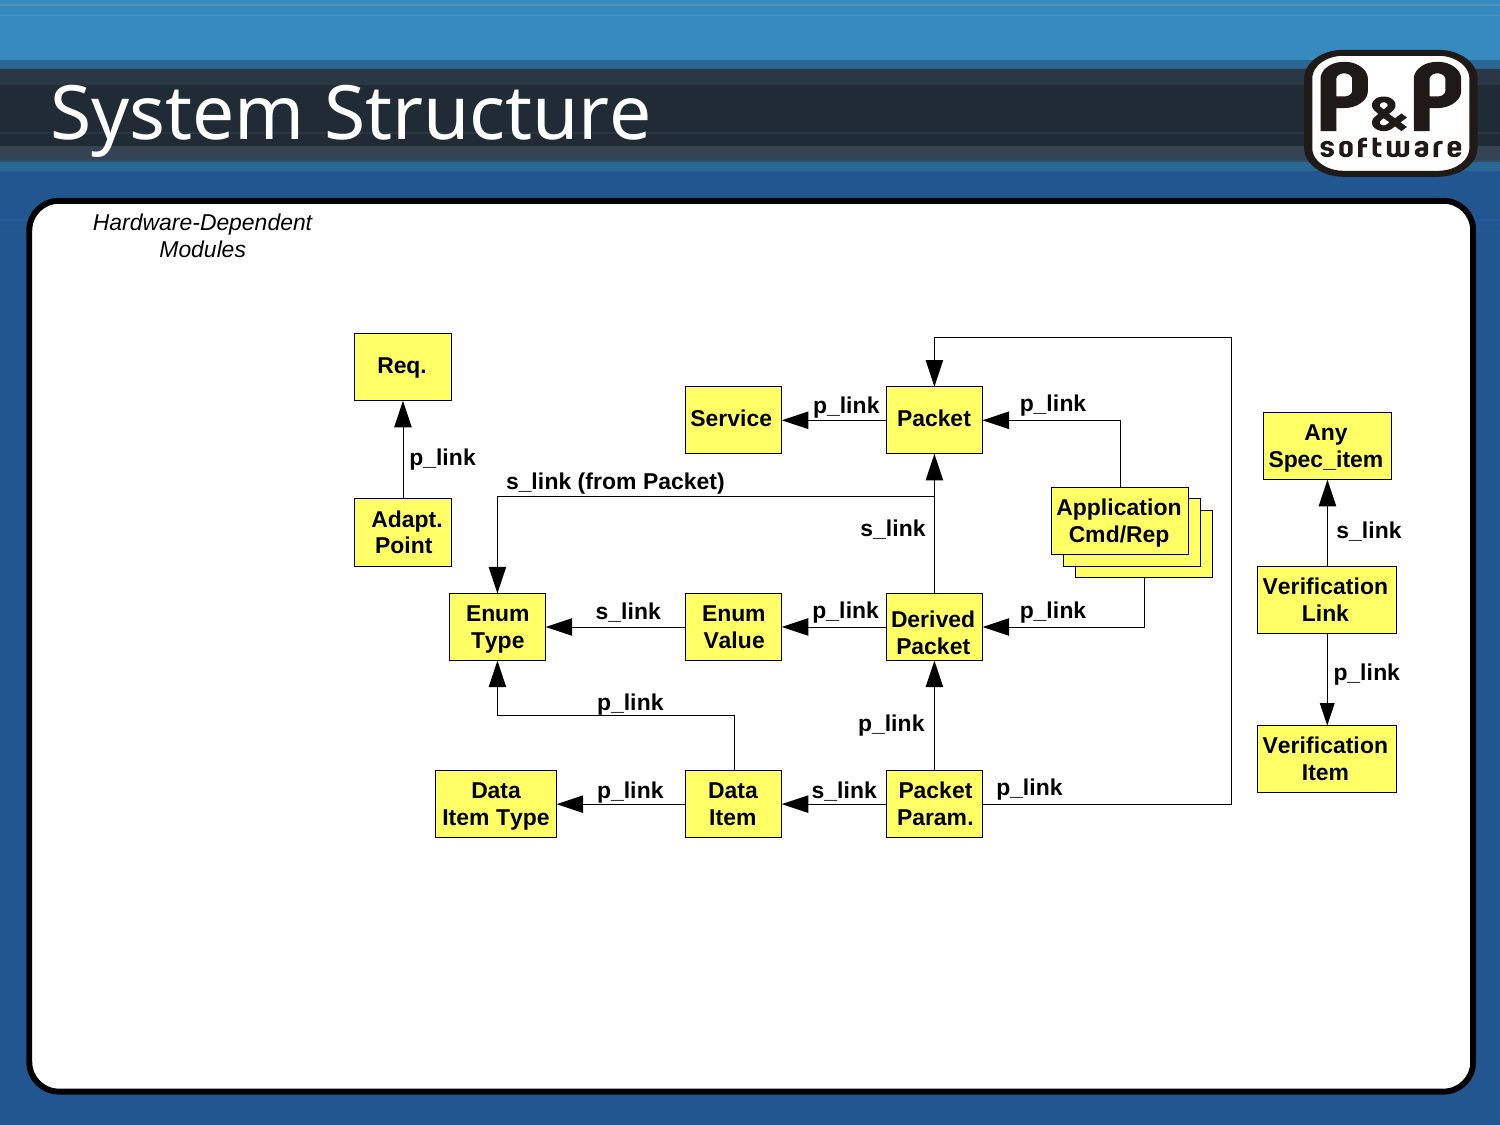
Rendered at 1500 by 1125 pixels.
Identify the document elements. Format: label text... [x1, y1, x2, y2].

text_box p_link [858, 709, 925, 744]
text_box s_link [595, 597, 661, 632]
text_box Packet [897, 404, 979, 432]
text_box Any Spec_item [1268, 418, 1384, 473]
text_box p_link [813, 391, 880, 420]
text_box [886, 593, 983, 661]
text_box [1257, 566, 1397, 634]
text_box Enum Type [465, 599, 548, 654]
text_box [685, 386, 782, 454]
text_box [435, 770, 557, 838]
text_box Enum Value [702, 599, 785, 654]
text_box Derived Packet [891, 605, 976, 660]
text_box p_link [813, 421, 880, 426]
text_box Verification Link [1262, 572, 1389, 626]
text_box Service [690, 404, 773, 432]
text_box [1263, 412, 1392, 480]
text_box Application Cmd/Rep [1056, 493, 1182, 547]
text_box Packet Param. [897, 776, 979, 831]
text_box [354, 498, 452, 567]
title System Structure [50, 16, 1091, 204]
text_box [685, 593, 782, 661]
text_box p_link [812, 596, 880, 632]
text_box p_link [1019, 389, 1087, 424]
text_box Req. [377, 351, 428, 379]
text_box p_link [1333, 658, 1401, 693]
text_box Data Item [708, 776, 769, 831]
text_box s_link (from Packet) [506, 467, 726, 496]
picture [0, 0, 1500, 239]
text_box [886, 386, 983, 454]
text_box s_link [811, 776, 878, 811]
text_box [886, 770, 983, 838]
text_box s_link [860, 514, 926, 549]
text_box Adapt. Point [371, 505, 454, 559]
text_box [1257, 725, 1397, 793]
text_box p_link [596, 688, 664, 723]
text_box p_link [409, 443, 476, 478]
text_box s_link [1336, 516, 1402, 551]
text_box Data Item Type [442, 776, 550, 831]
text_box [1051, 487, 1213, 578]
text_box [685, 770, 782, 838]
text_box [449, 593, 546, 661]
text_box [354, 333, 452, 401]
text_box Hardware-Dependent Modules [92, 208, 313, 263]
text_box p_link [1019, 596, 1087, 631]
text_box p_link [596, 776, 664, 812]
text_box Verification Item [1262, 731, 1389, 786]
text_box p_link [996, 773, 1063, 804]
